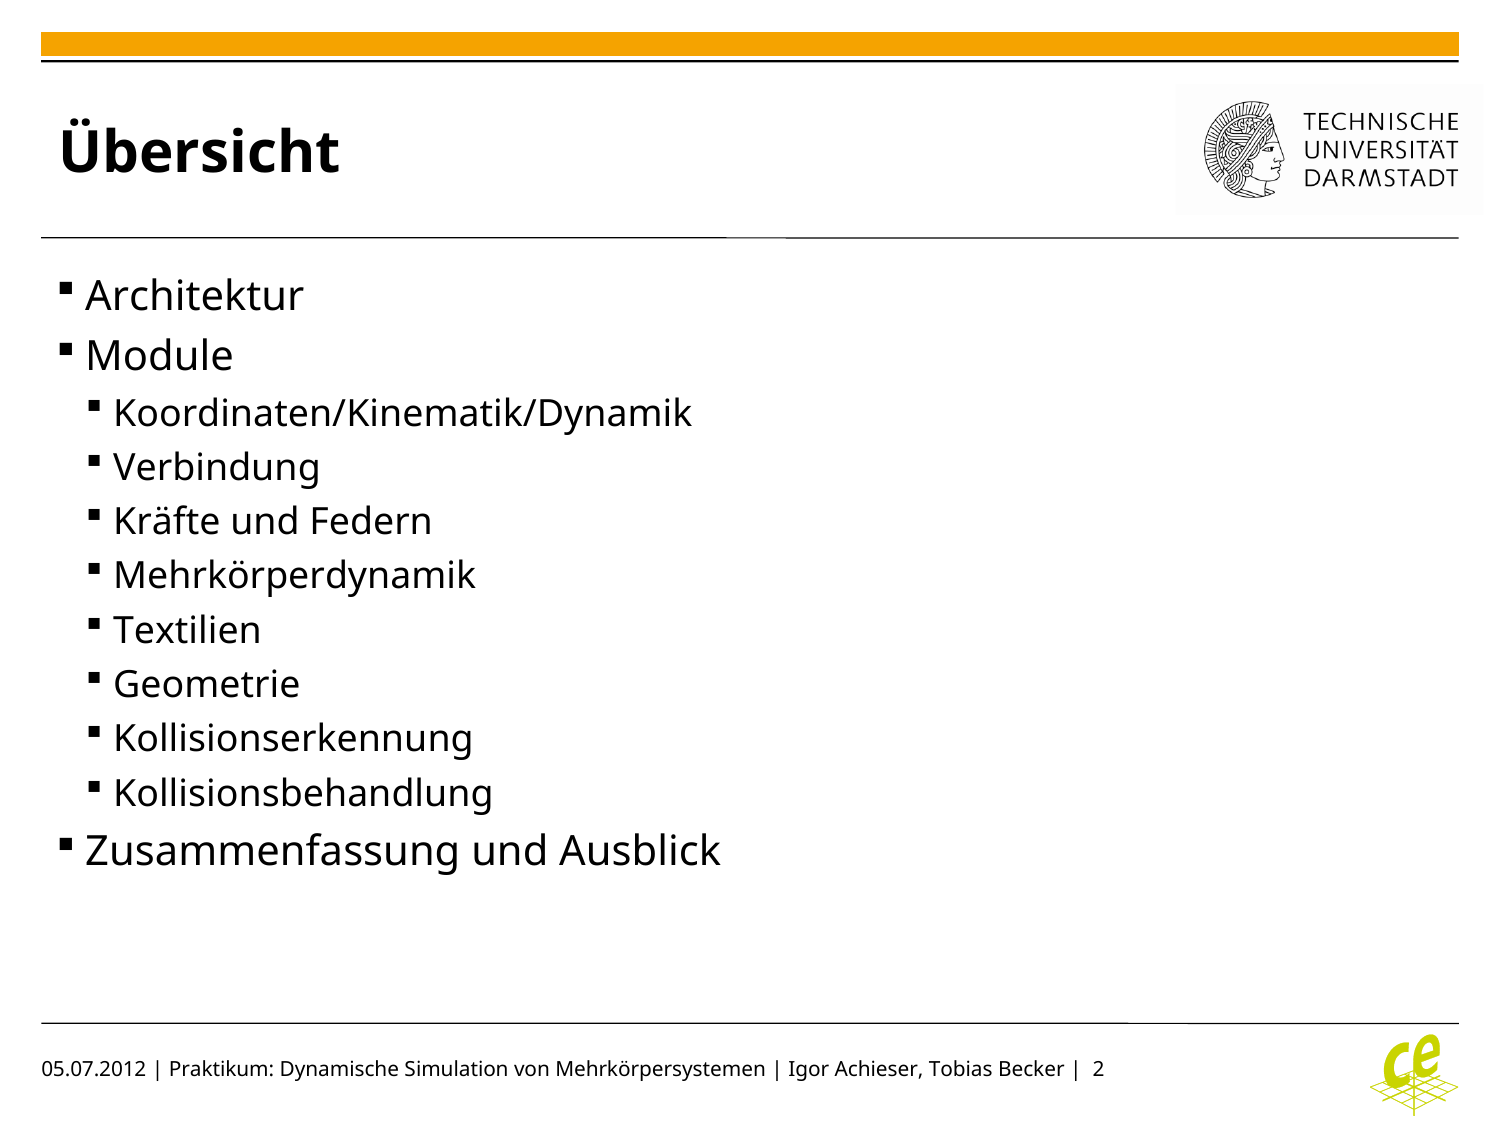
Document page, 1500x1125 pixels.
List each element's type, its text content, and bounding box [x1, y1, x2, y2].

text_box Übersicht [58, 80, 1188, 218]
text_box Architektur Module Koordinaten/Kinematik/Dynamik Verbindung Kräfte und Federn Mehrkörperdynamik Textilien Geometrie Kollisionserkennung Kollisionsbehandlung Zusammenfassung und Ausblick [41, 261, 1459, 1051]
text_box 05.07.2012 | Praktikum: Dynamische Simulation von Mehrkörpersystemen | Igor Achieser, Tobias Becker | <Nummer> [41, 1055, 1223, 1095]
picture [1188, 84, 1484, 215]
